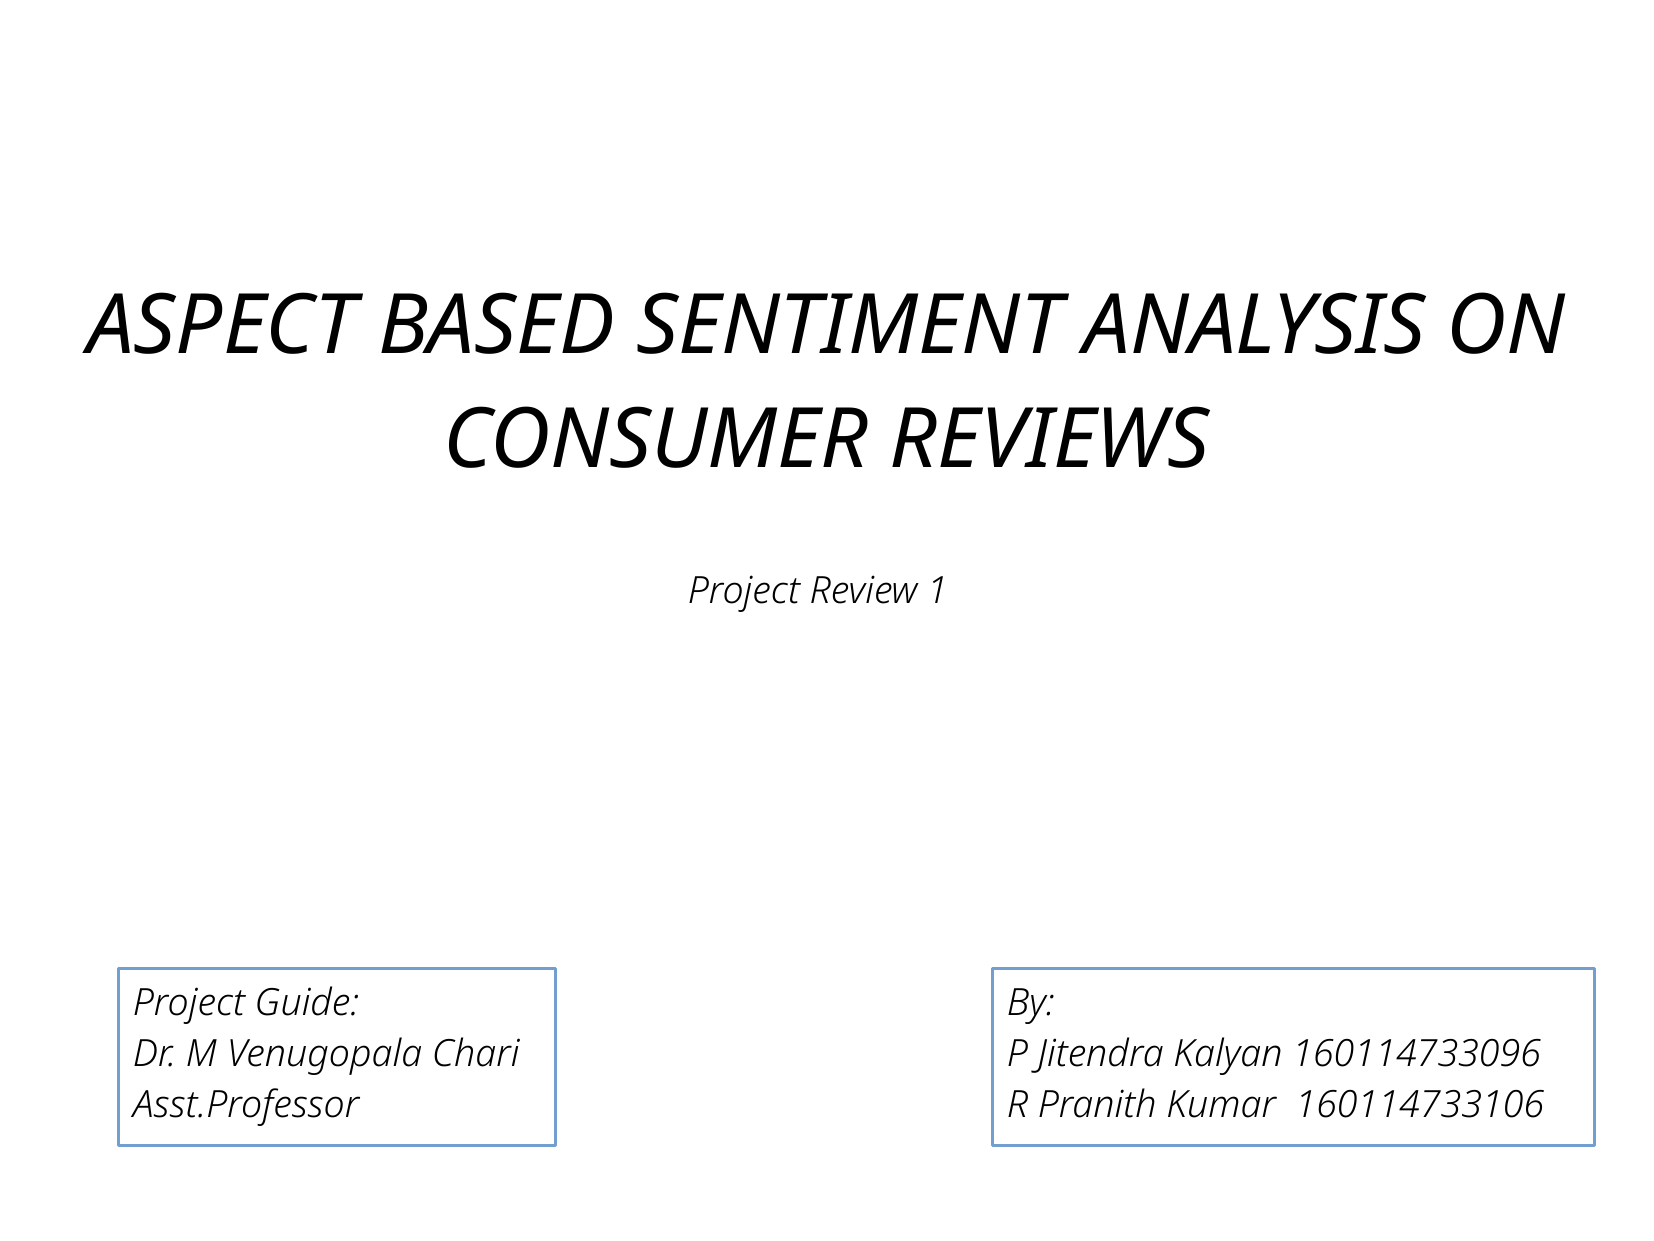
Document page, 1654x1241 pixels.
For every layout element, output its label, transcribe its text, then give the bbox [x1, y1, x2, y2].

text_box By: P Jitendra Kalyan 160114733096 R Pranith Kumar 160114733106 [992, 968, 1595, 1146]
title ASPECT BASED SENTIMENT ANALYSIS ON CONSUMER REVIEWS [82, 277, 1571, 479]
text_box Project Guide: Dr. M Venugopala Chari Asst.Professor [118, 968, 556, 1146]
text_box Project Review 1 [673, 556, 969, 626]
